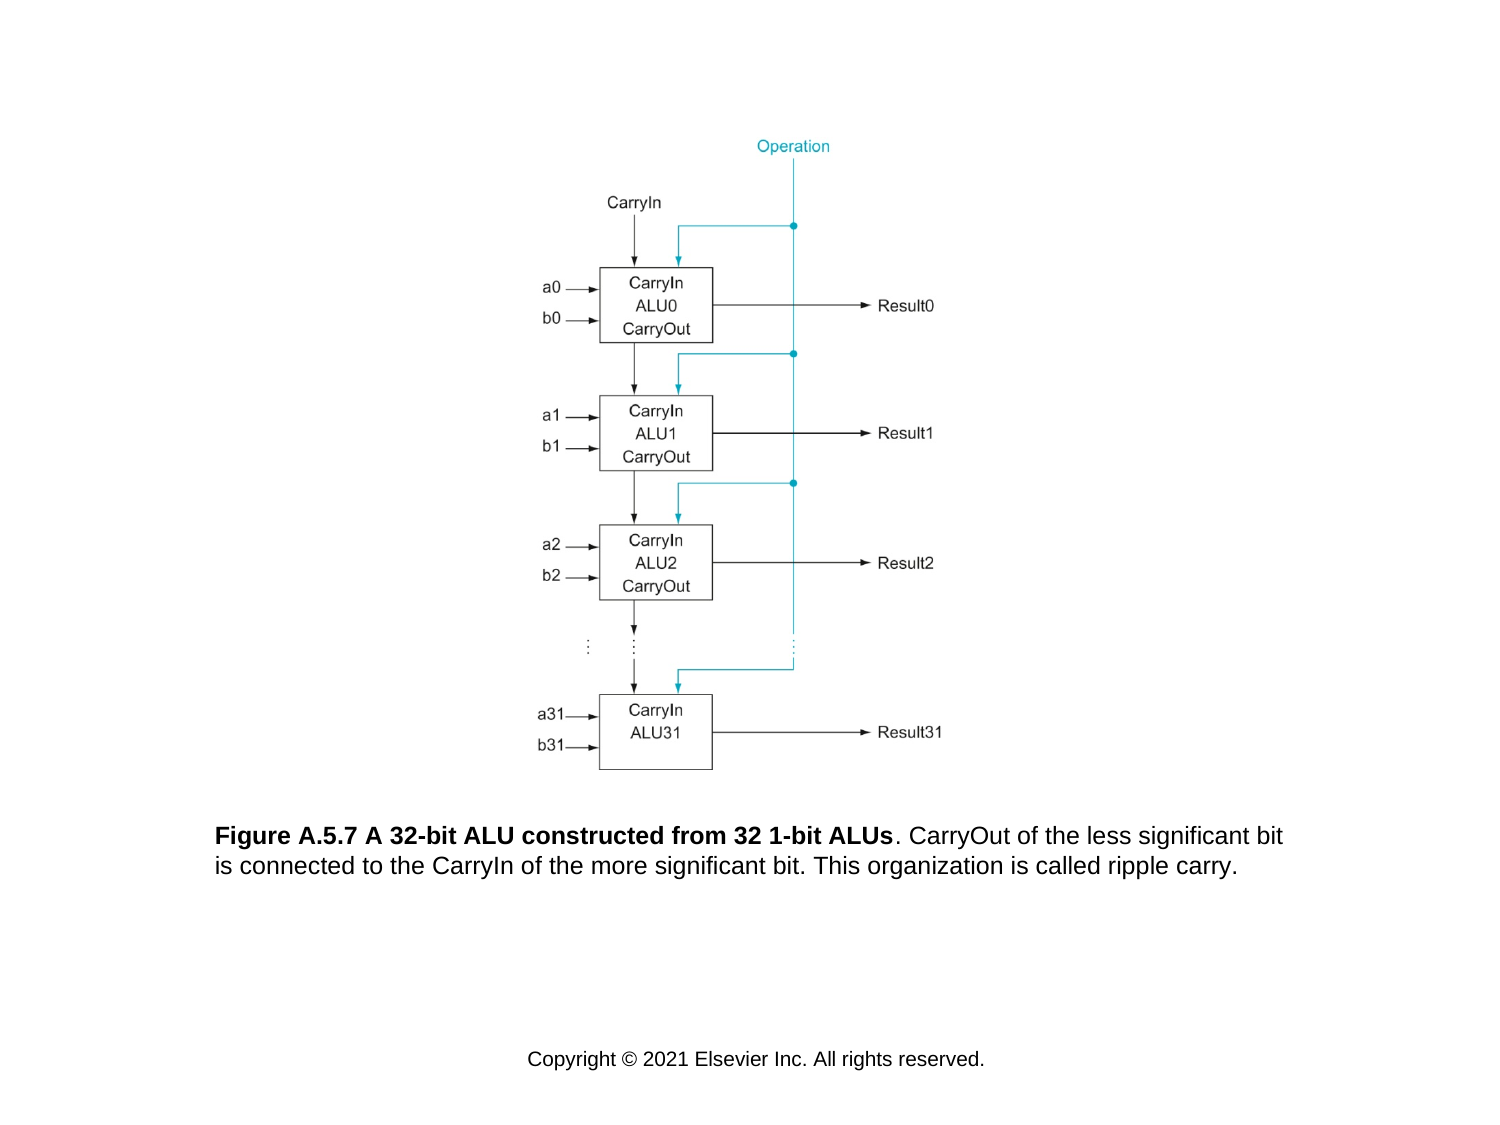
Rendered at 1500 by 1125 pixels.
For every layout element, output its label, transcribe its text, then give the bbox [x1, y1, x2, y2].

text_box Copyright © 2021 Elsevier Inc. All rights reserved. [512, 1037, 1001, 1078]
text_box Figure A.5.7 A 32-bit ALU constructed from 32 1-bit ALUs. CarryOut of the less significant bit is connected to the CarryIn of the more significant bit. This organization is called ripple carry. [200, 811, 1500, 887]
picture [537, 137, 943, 770]
